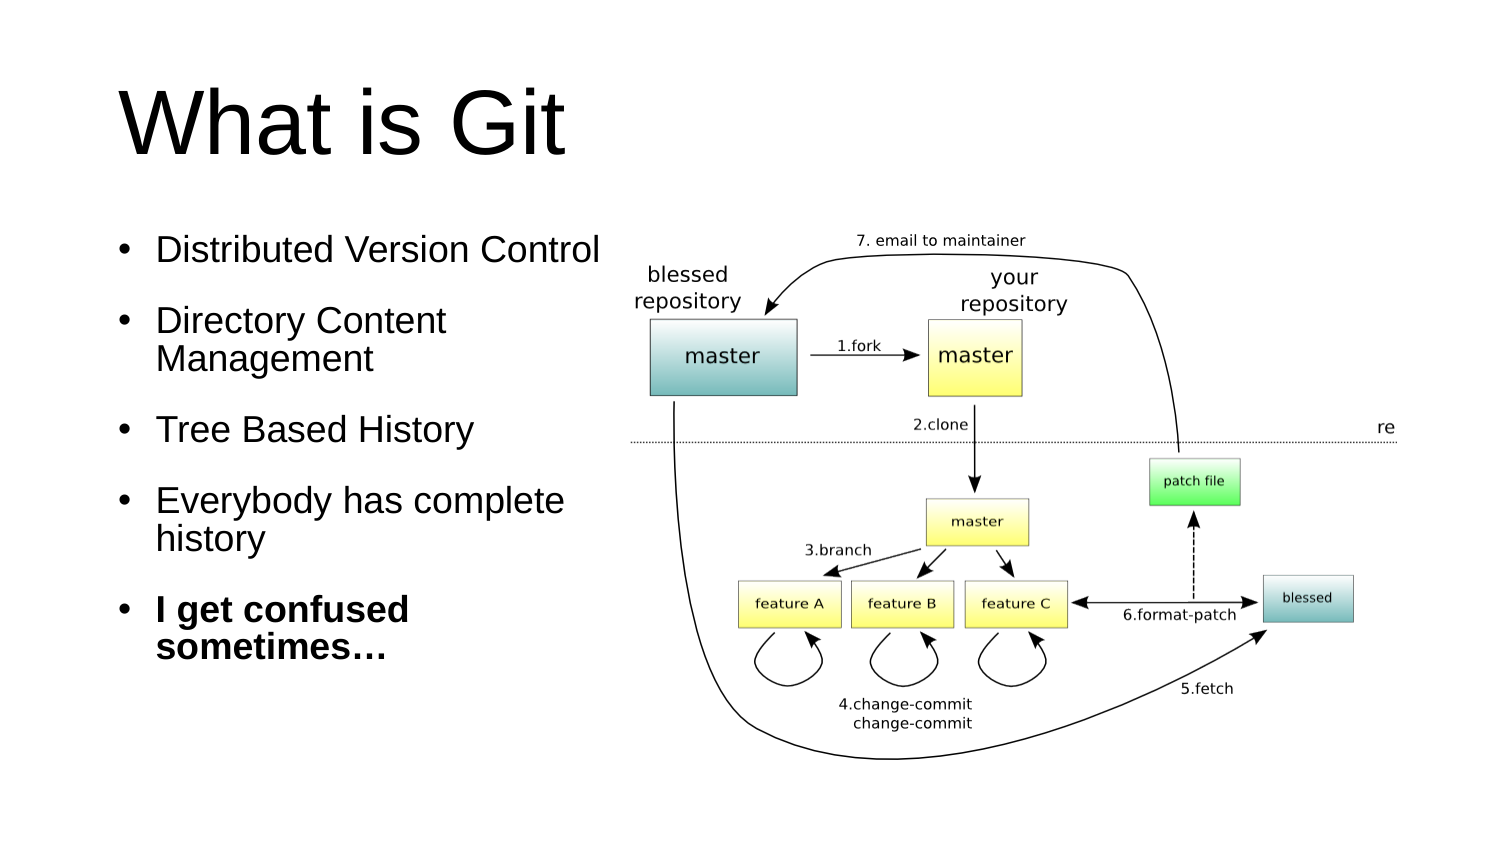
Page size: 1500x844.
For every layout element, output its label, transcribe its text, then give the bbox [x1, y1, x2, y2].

text_box What is Git [103, 44, 1397, 208]
picture [630, 234, 1397, 760]
text_box Distributed Version Control Directory Content Management Tree Based History Everybody has complete history I get confused sometimes… [103, 224, 630, 760]
